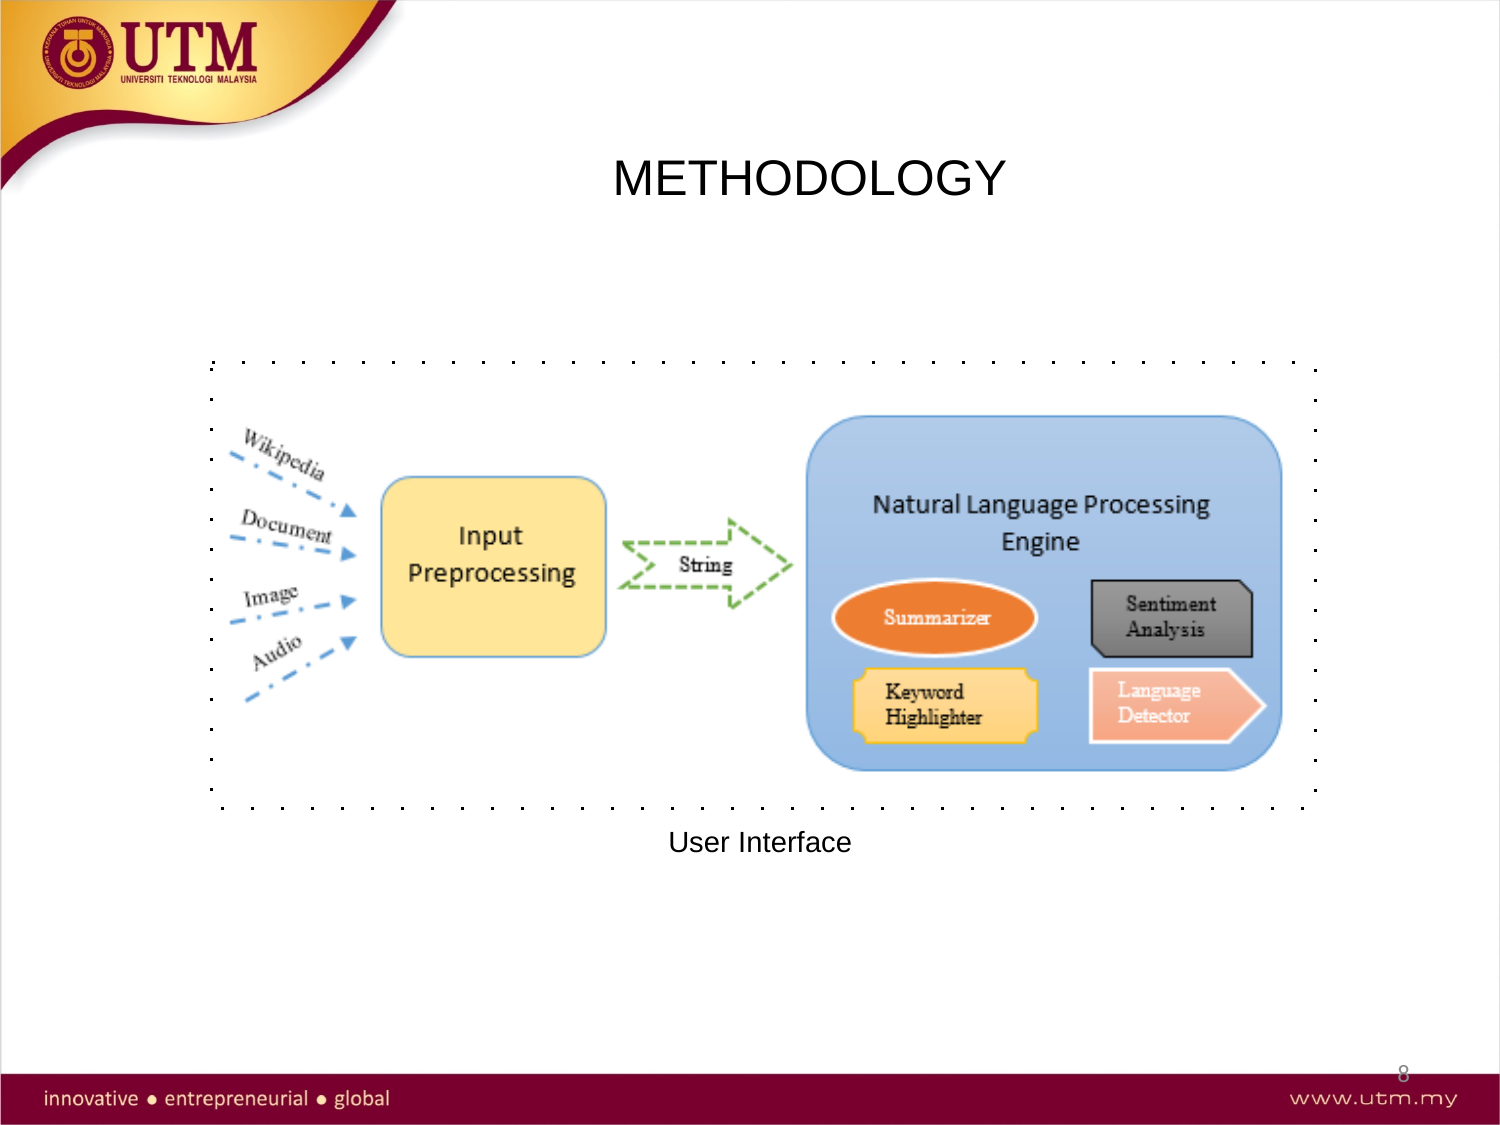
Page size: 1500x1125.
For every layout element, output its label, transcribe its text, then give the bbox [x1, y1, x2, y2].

text_box METHODOLOGY [480, 142, 1141, 214]
text_box User Interface [653, 819, 879, 899]
picture [0, 0, 1500, 1125]
